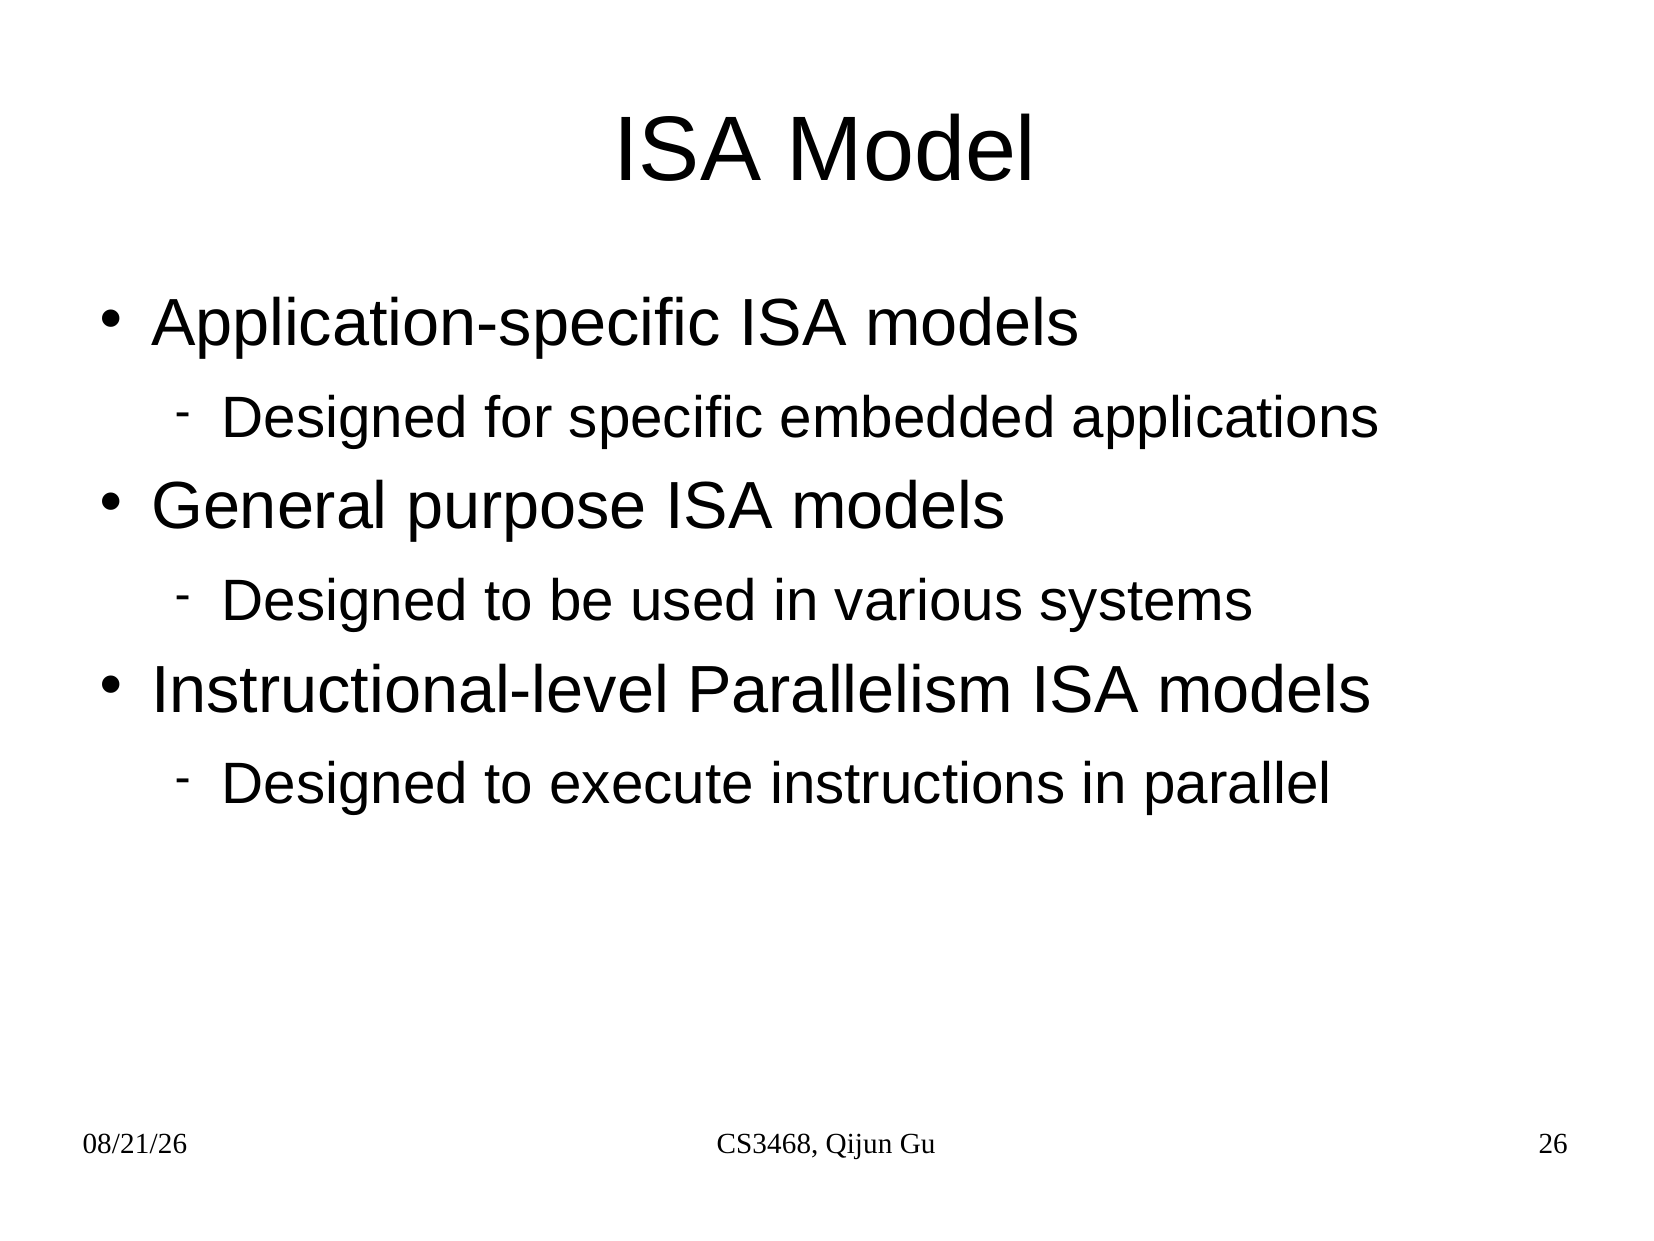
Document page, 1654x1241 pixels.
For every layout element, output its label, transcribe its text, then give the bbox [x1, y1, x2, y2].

list Application-specific ISA models Designed for specific embedded applications General purpose ISA models Designed to be used in various systems Instructional-level Parallelism ISA models Designed to execute instructions in parallel [82, 290, 1569, 1092]
title ISA Model [82, 56, 1569, 247]
